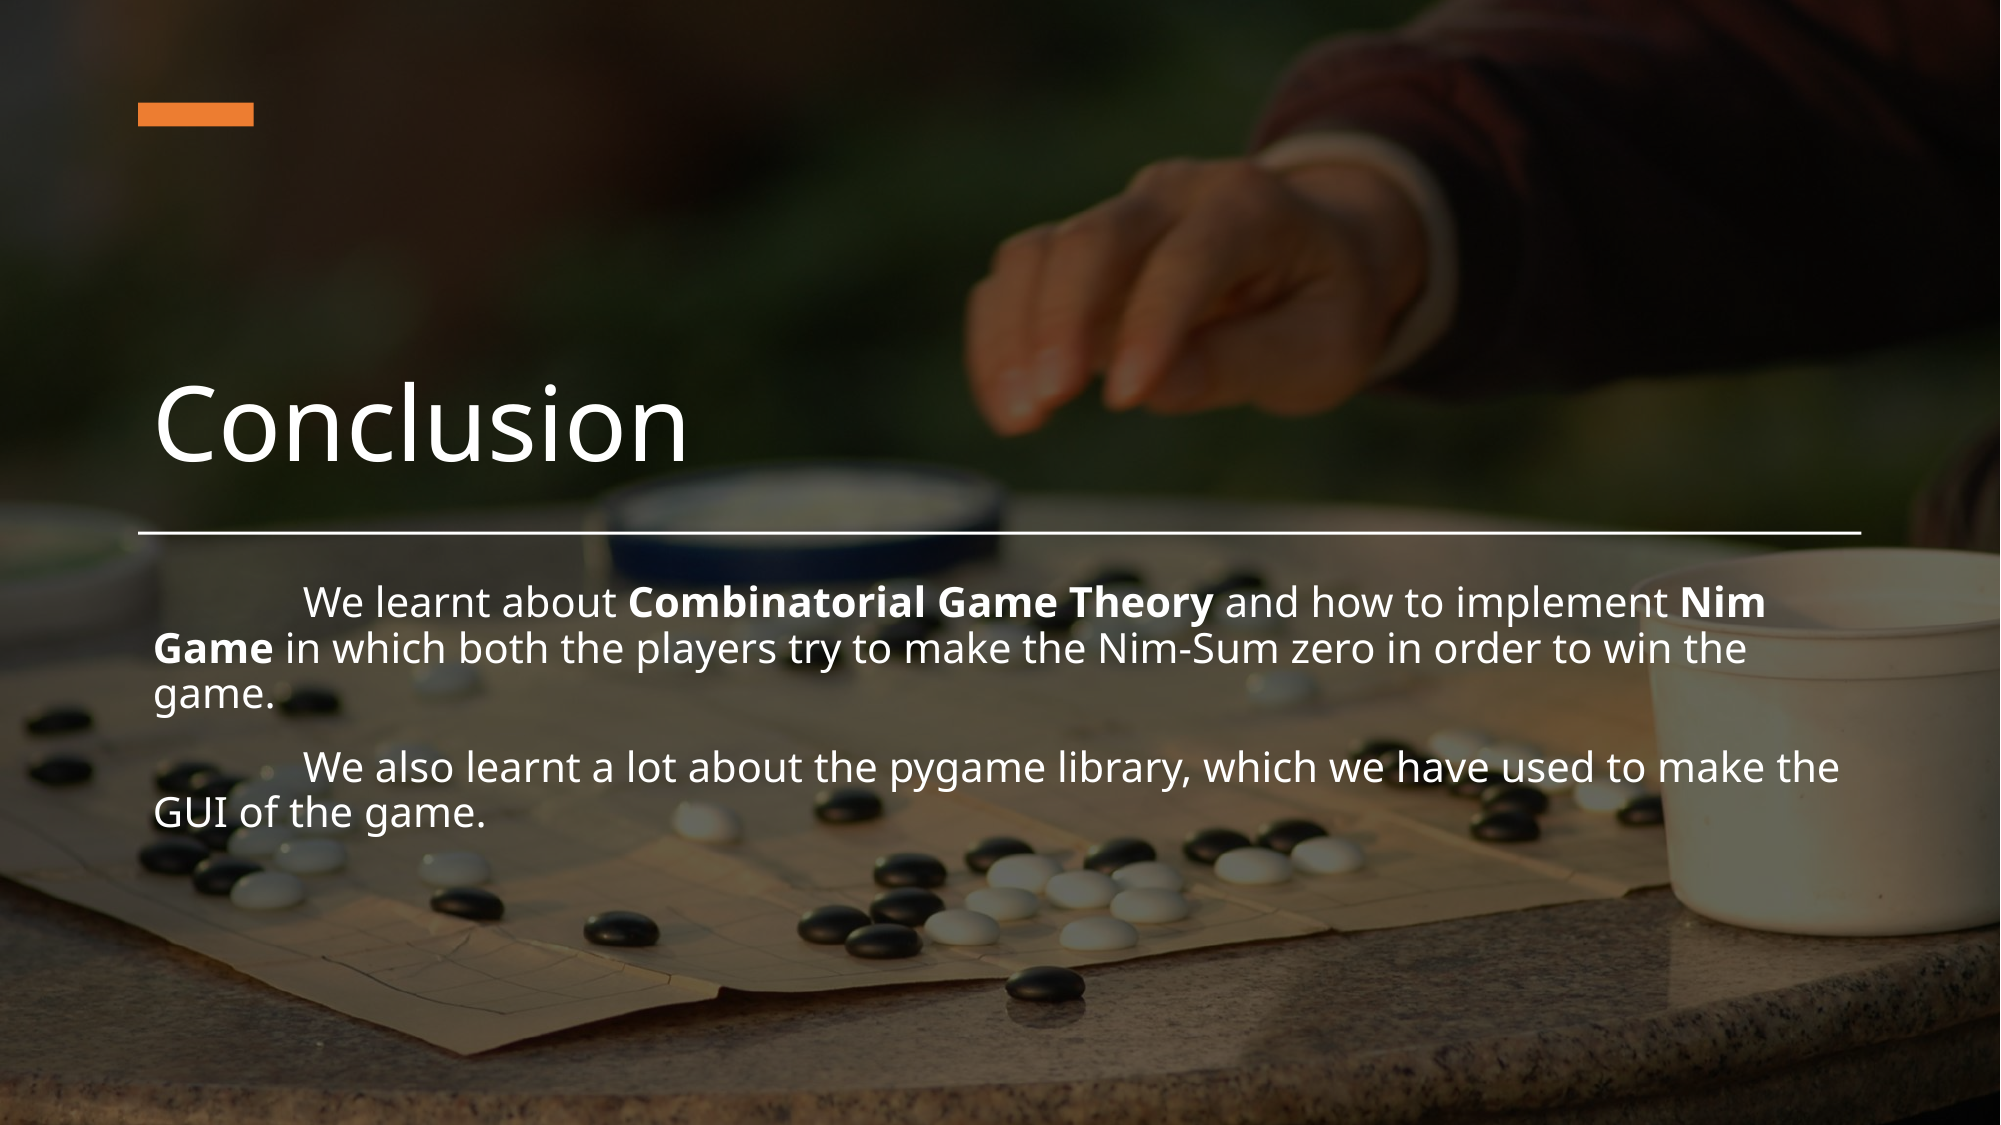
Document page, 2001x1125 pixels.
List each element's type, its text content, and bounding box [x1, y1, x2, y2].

title Conclusion [138, 154, 1862, 492]
text_box [138, 102, 254, 127]
text_box [138, 531, 1862, 535]
picture [0, 0, 2000, 1125]
list We learnt about Combinatorial Game Theory and how to implement Nim Game in which both the players try to make the Nim-Sum zero in order to win the game. We also learnt a lot about the pygame library, which we have used to make the GUI of the game. [138, 574, 1862, 1013]
